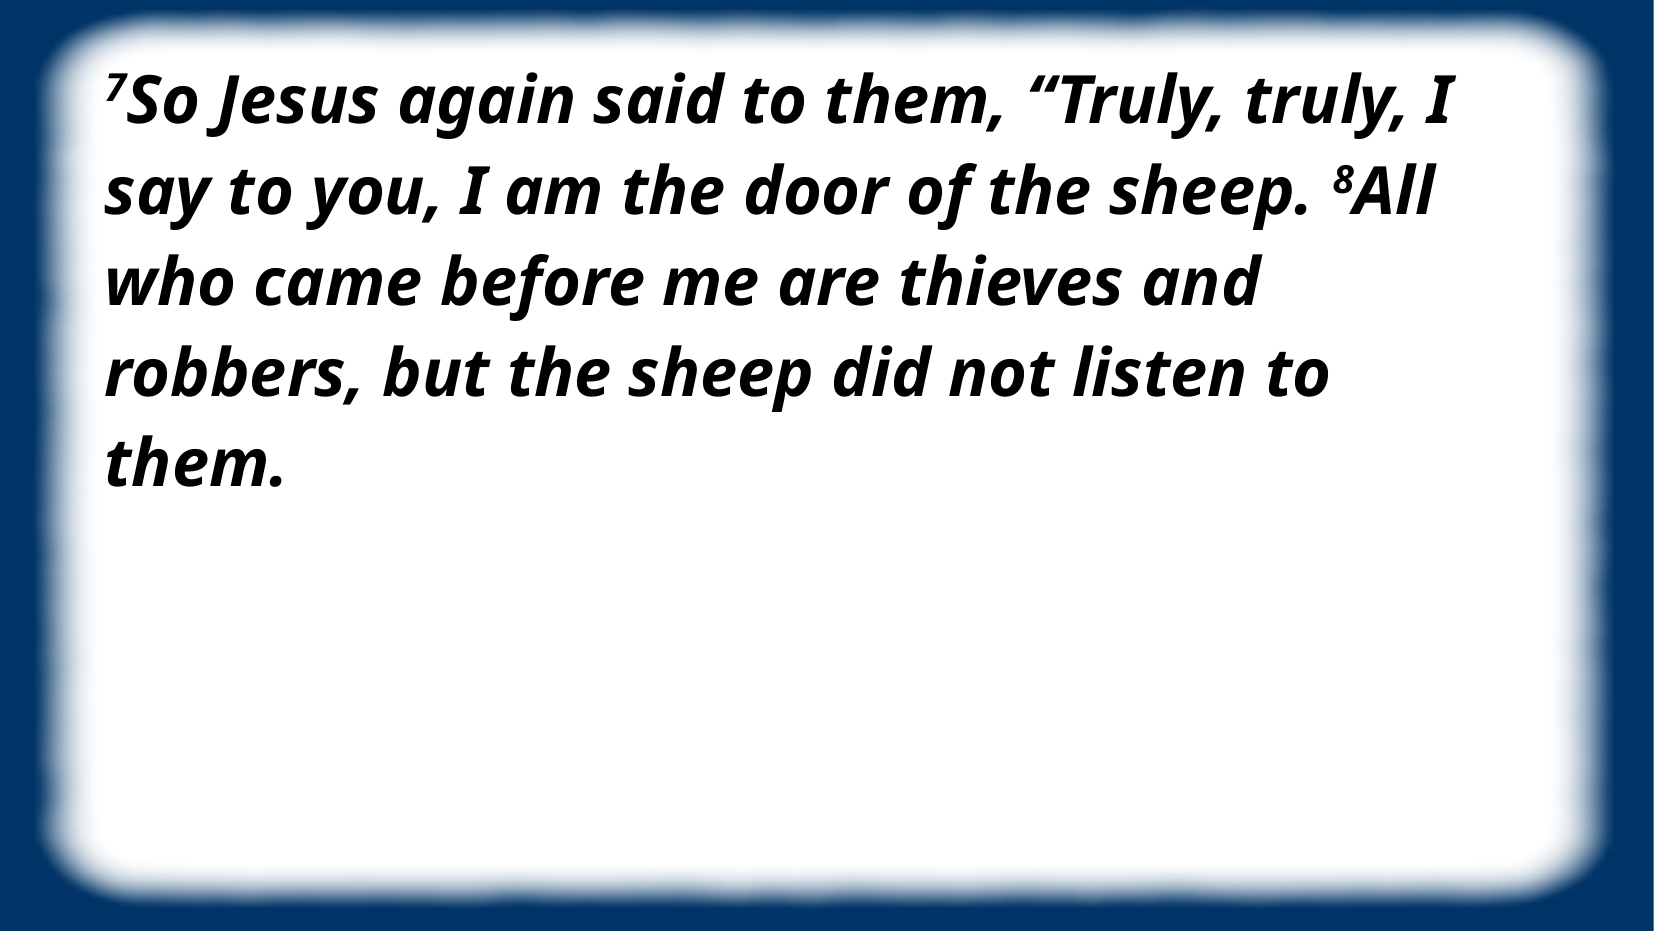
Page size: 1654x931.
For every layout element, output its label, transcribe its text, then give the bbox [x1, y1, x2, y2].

picture [0, 0, 1654, 931]
text_box 7So Jesus again said to them, “Truly, truly, I say to you, I am the door of the sheep. 8All who came before me are thieves and robbers, but the sheep did not listen to them. [90, 45, 1546, 415]
